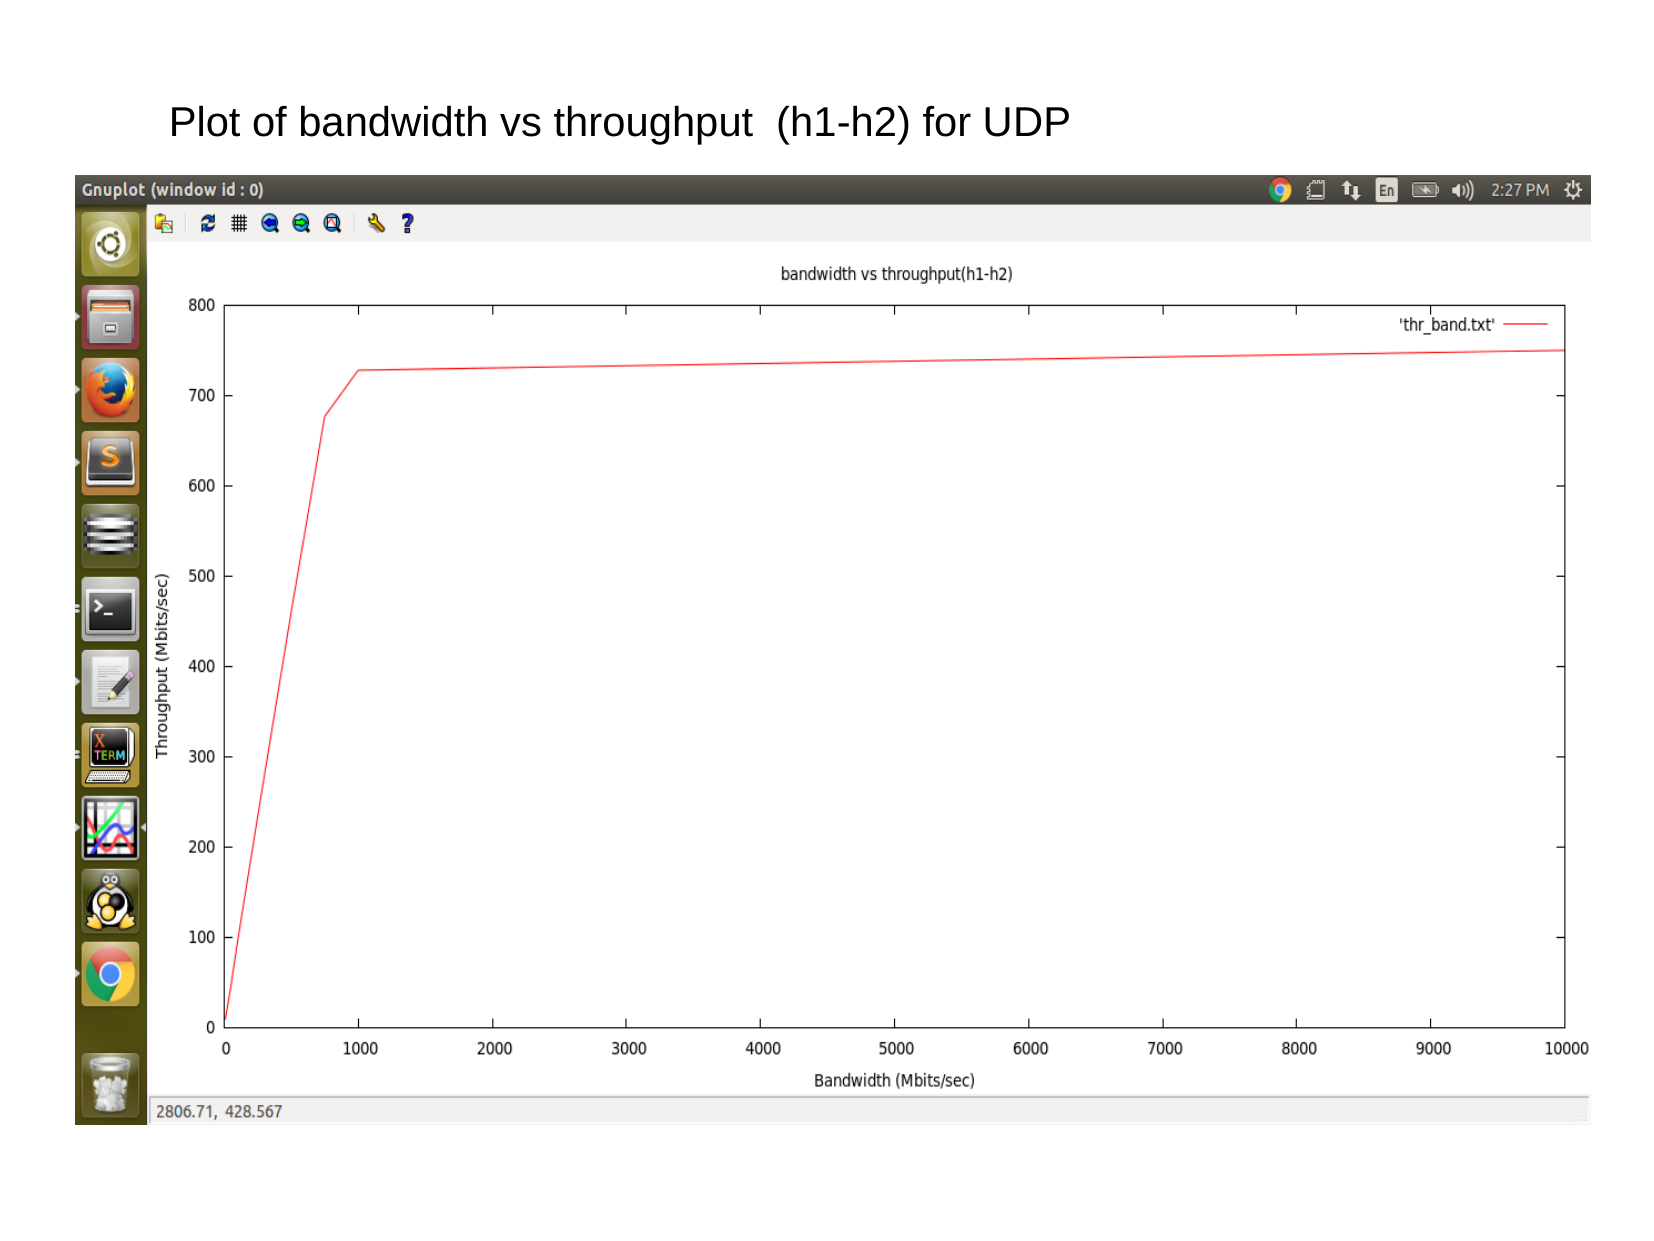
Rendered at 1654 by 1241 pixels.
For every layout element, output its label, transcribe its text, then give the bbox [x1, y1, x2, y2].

title Plot of bandwidth vs throughput (h1-h2) for UDP [82, 49, 1571, 175]
picture [75, 175, 1591, 1126]
